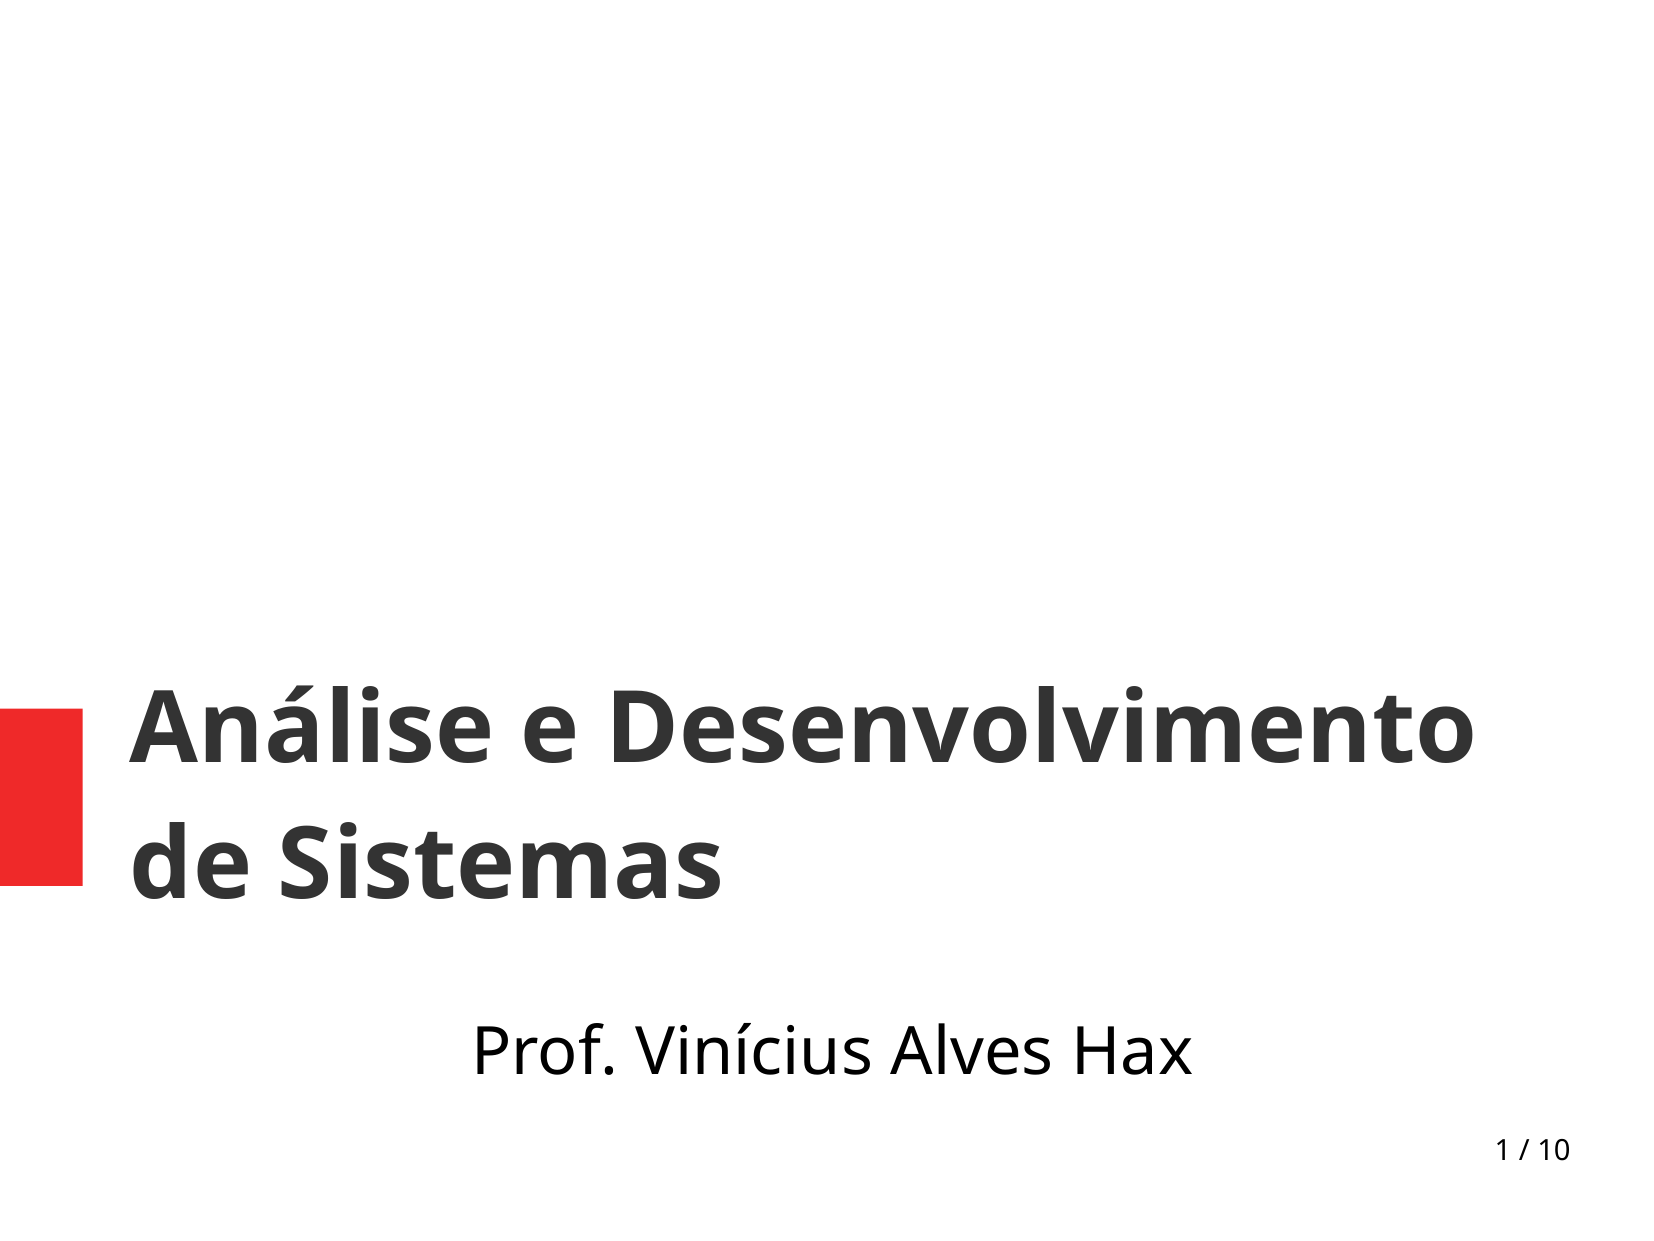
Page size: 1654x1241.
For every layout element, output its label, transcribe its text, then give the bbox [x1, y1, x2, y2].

subtitle Prof. Vinícius Alves Hax [129, 968, 1536, 1130]
title Análise e Desenvolvimento de Sistemas [129, 616, 1536, 966]
